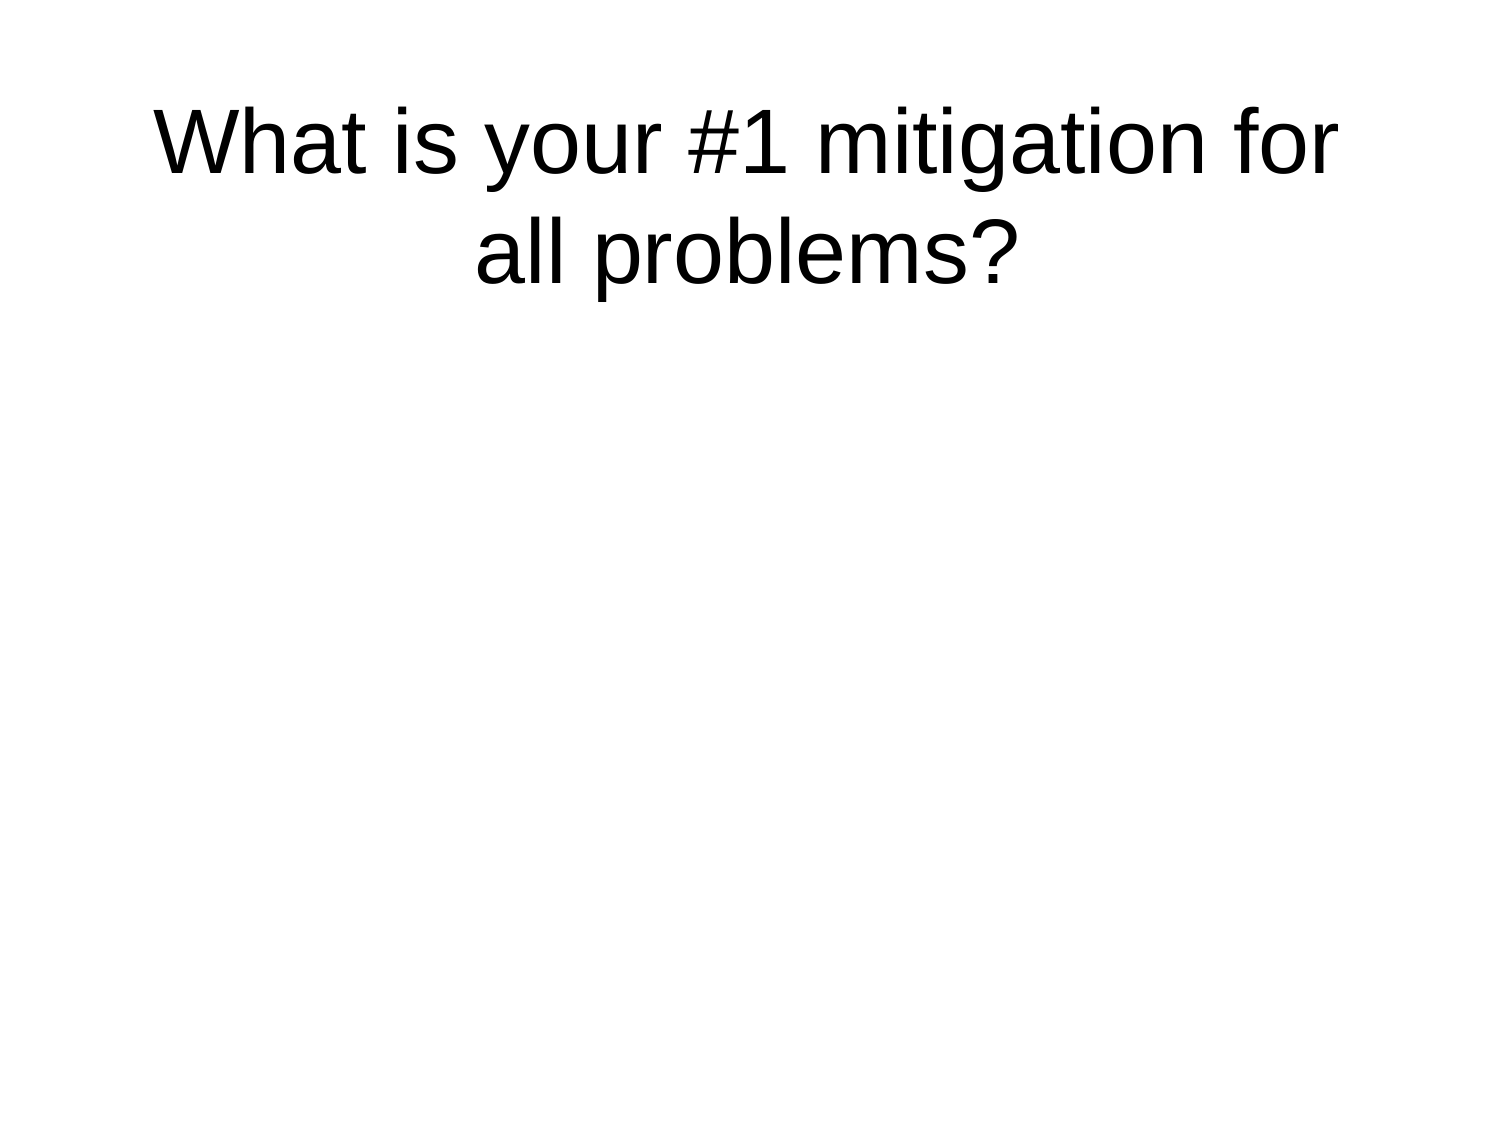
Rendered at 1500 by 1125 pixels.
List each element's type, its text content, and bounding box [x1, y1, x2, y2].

title What is your #1 mitigation for all problems? [112, 99, 1384, 284]
